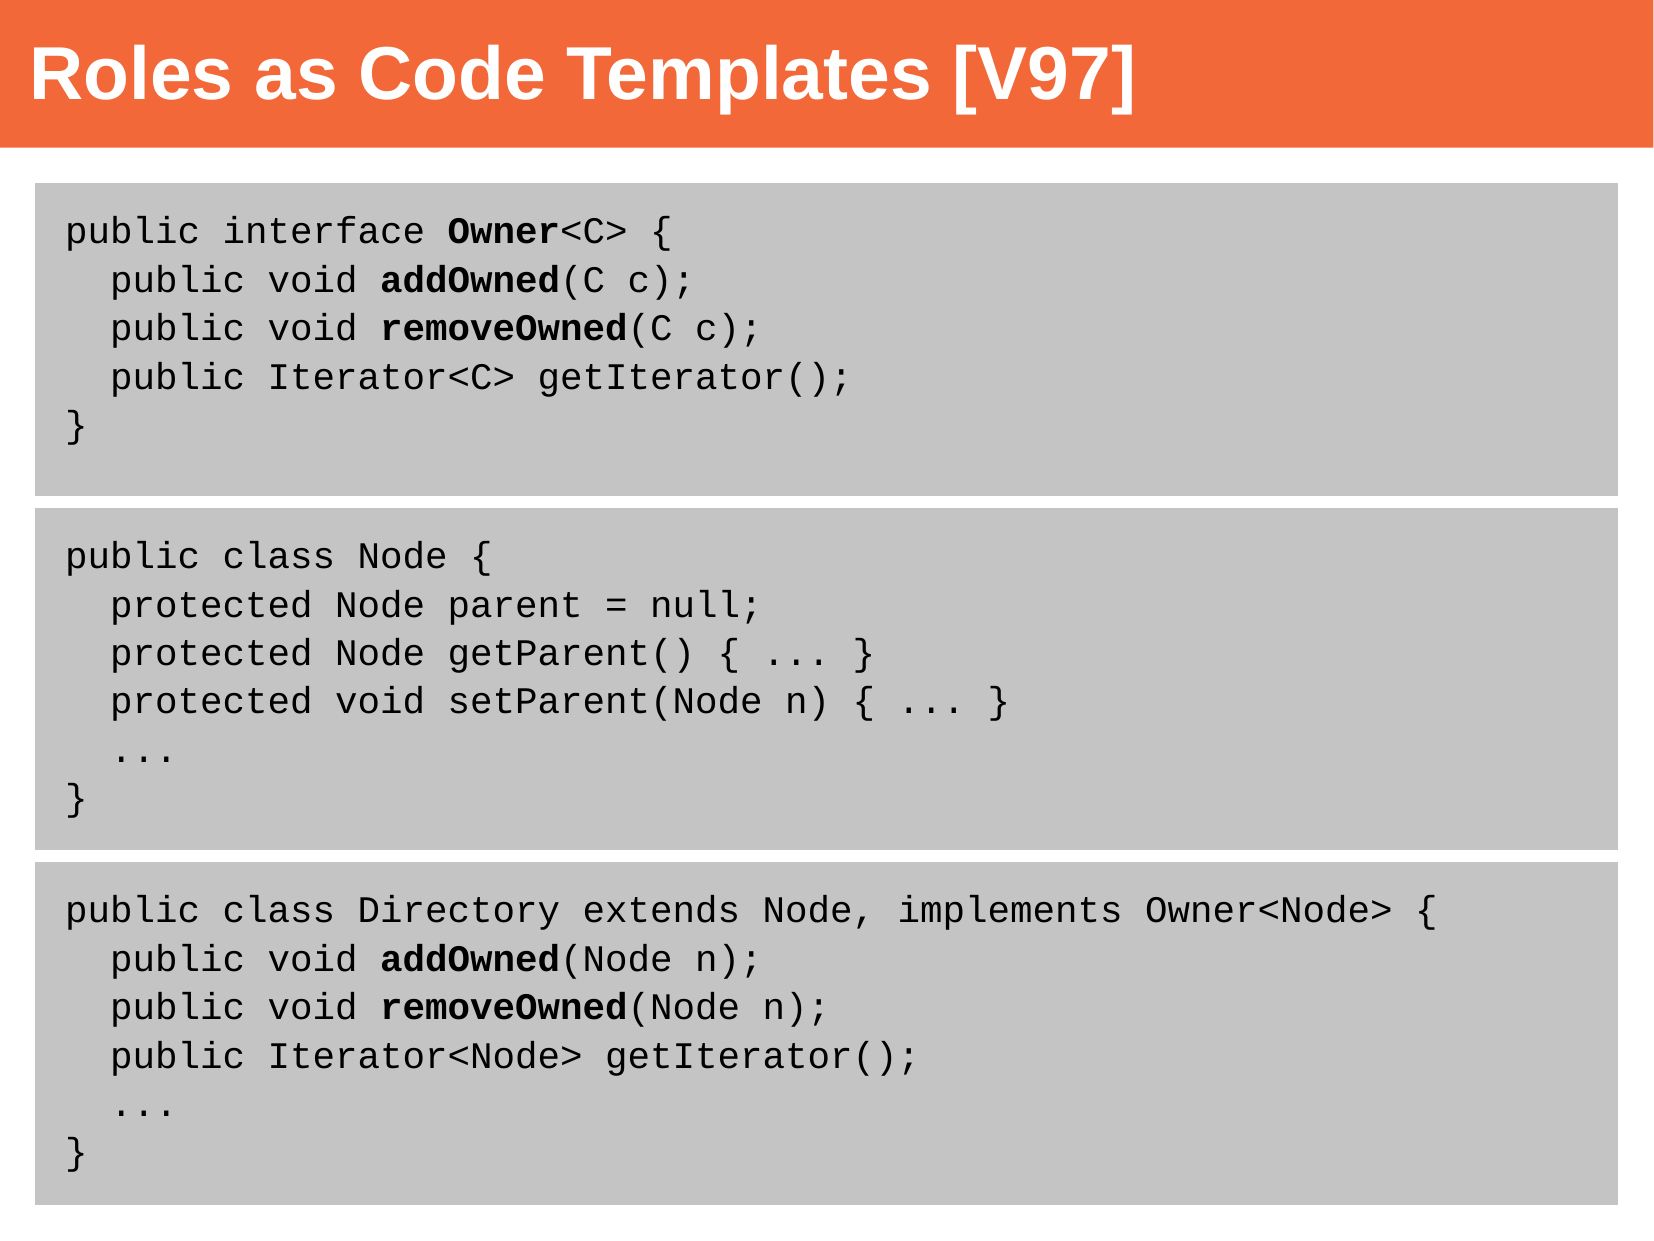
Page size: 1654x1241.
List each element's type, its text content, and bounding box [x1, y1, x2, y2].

list public interface Owner<C> { public void addOwned(C c); public void removeOwned(C c); public Iterator<C> getIterator(); } [29, 177, 1625, 496]
title Roles as Code Templates [V97] [0, 0, 1654, 148]
list public class Node { protected Node parent = null; protected Node getParent() { ... } protected void setParent(Node n) { ... } ... } [29, 501, 1625, 850]
list public class Directory extends Node, implements Owner<Node> { public void addOwned(Node n); public void removeOwned(Node n); public Iterator<Node> getIterator(); ... } [29, 856, 1625, 1211]
